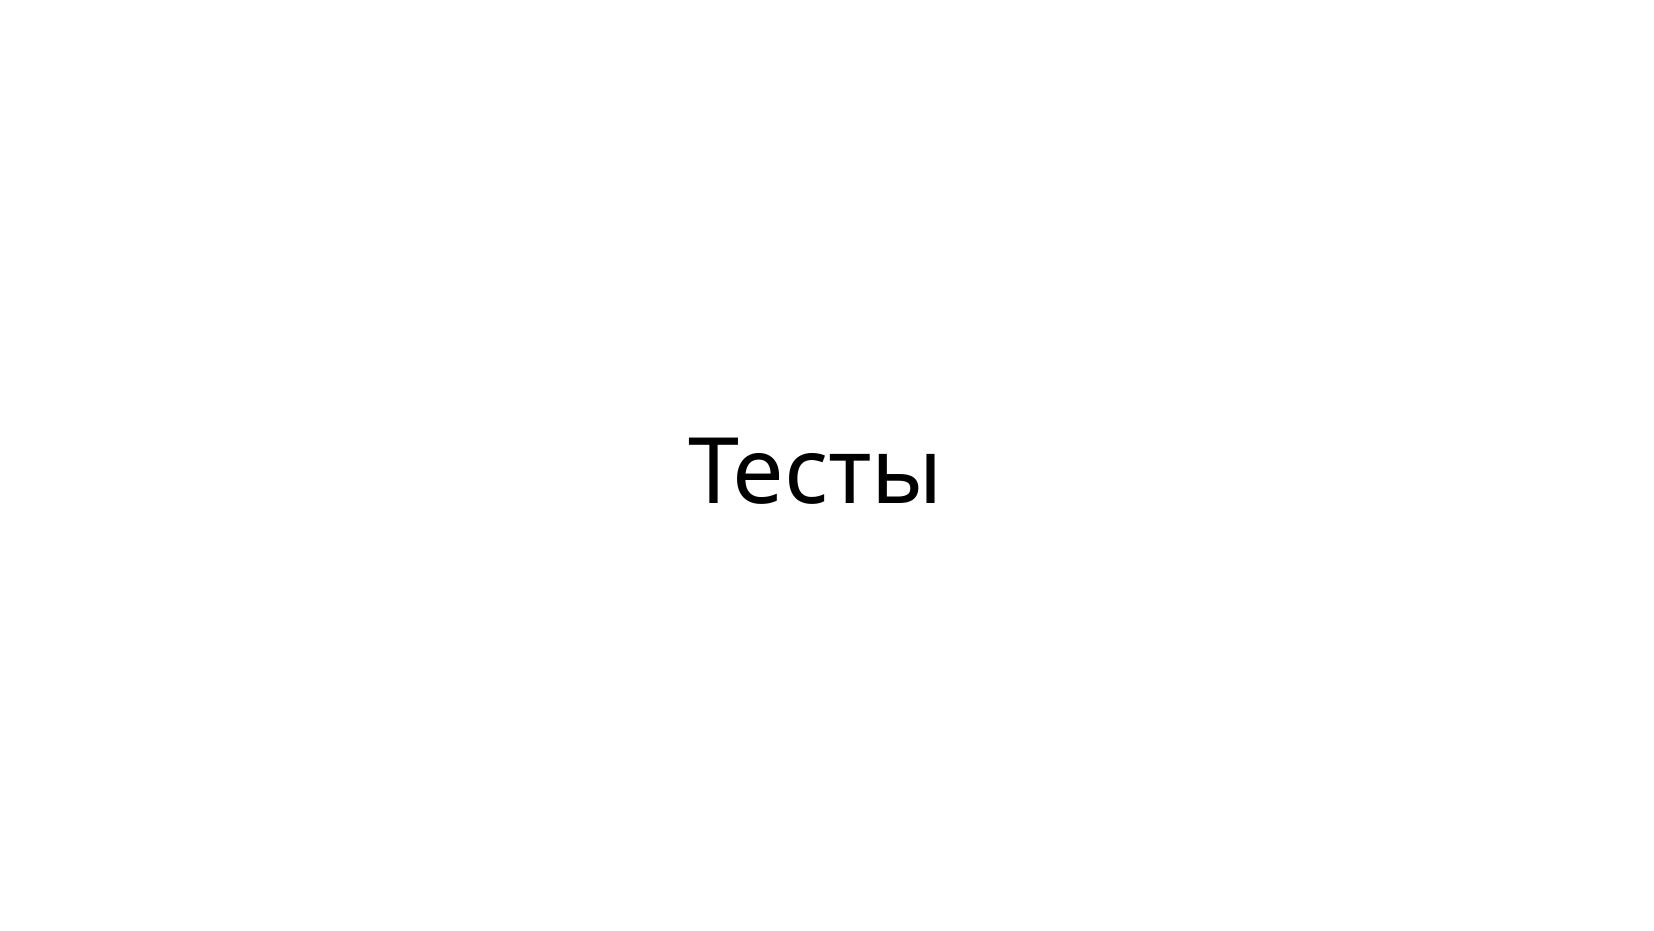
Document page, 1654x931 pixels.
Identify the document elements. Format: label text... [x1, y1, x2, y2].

title Тесты [71, 390, 1561, 546]
